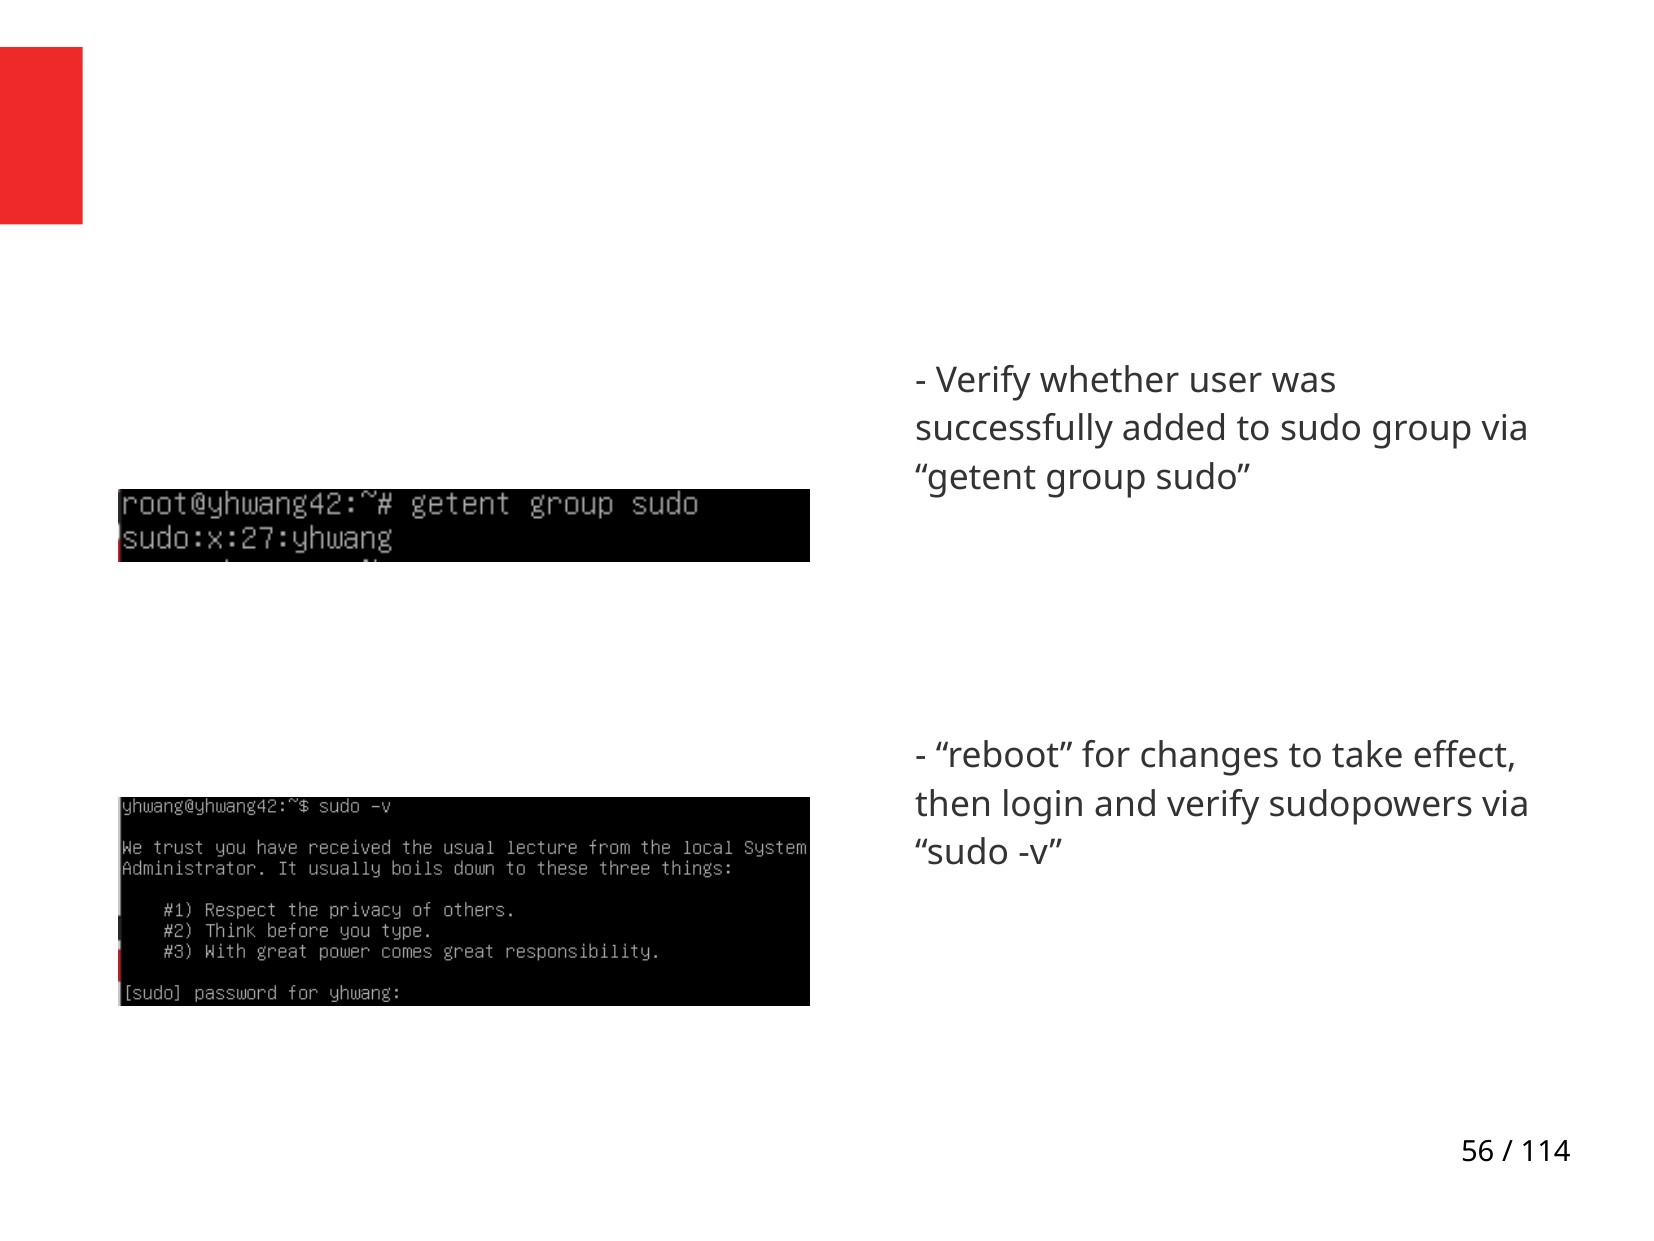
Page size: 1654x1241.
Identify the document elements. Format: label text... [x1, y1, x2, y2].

list - “reboot” for changes to take effect, then login and verify sudopowers via “sudo -v” [844, 730, 1536, 1074]
picture [118, 489, 810, 562]
list - Verify whether user was successfully added to sudo group via “getent group sudo” [844, 354, 1536, 698]
picture [118, 797, 810, 1006]
